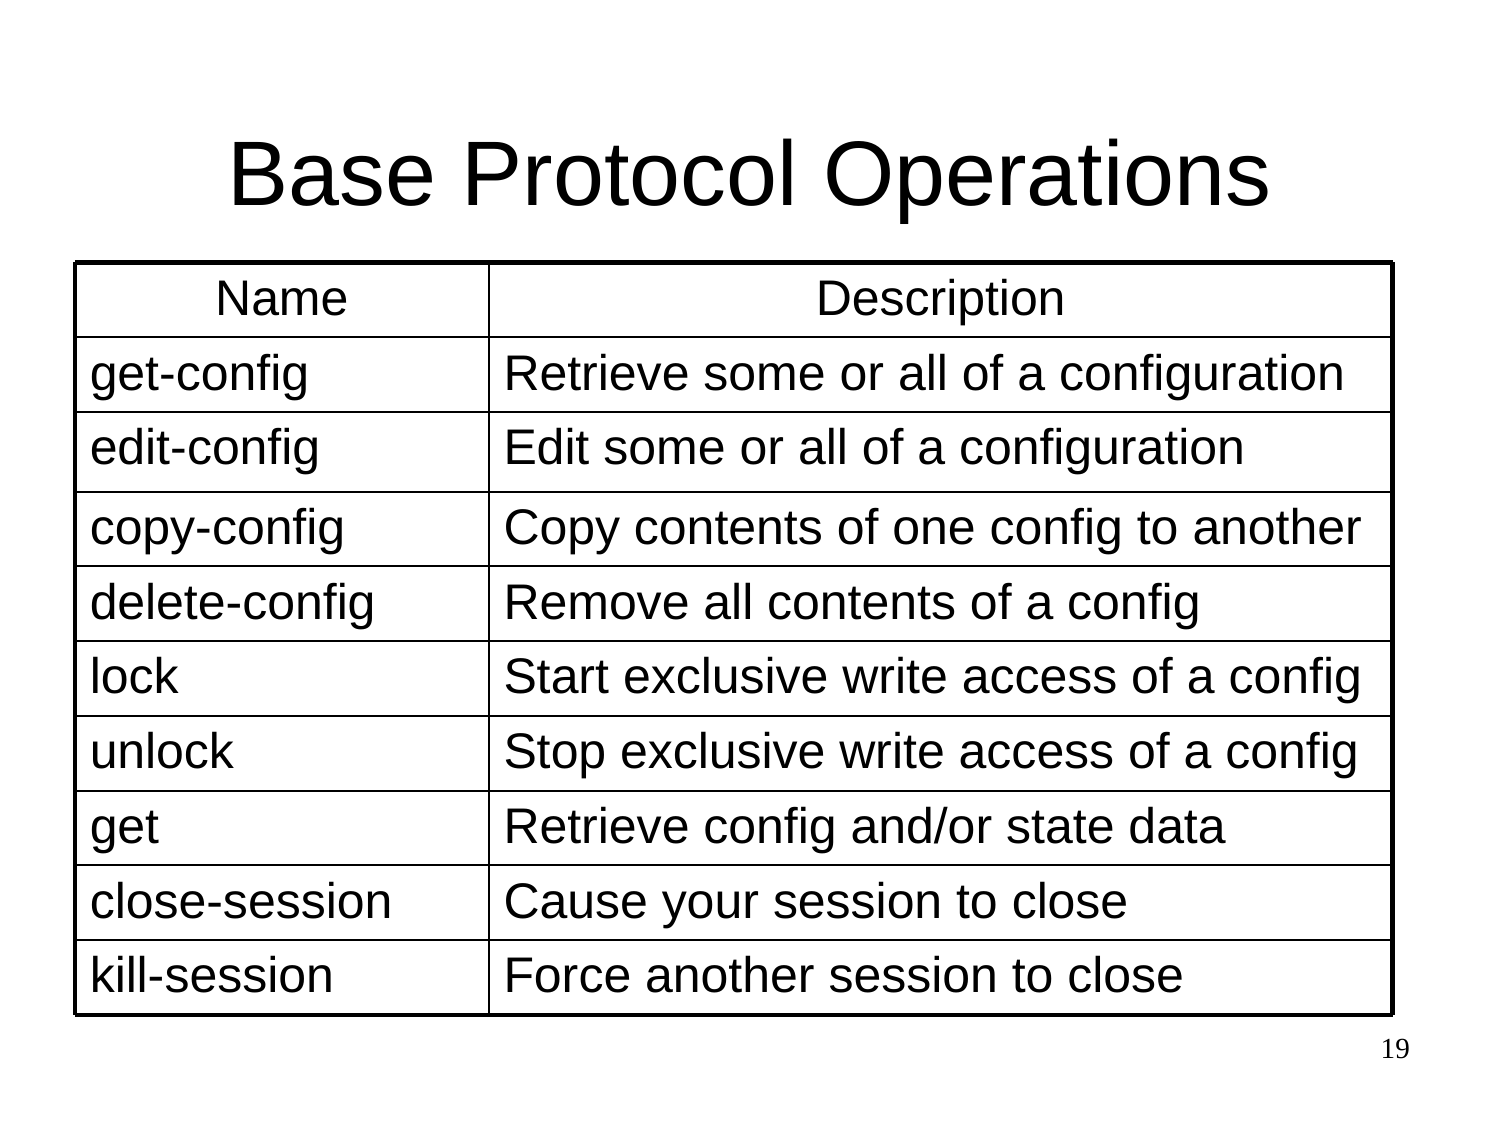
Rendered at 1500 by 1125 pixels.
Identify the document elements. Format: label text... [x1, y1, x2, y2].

text_box delete-config [77, 567, 488, 640]
text_box Cause your session to close [490, 866, 1390, 939]
title Base Protocol Operations [75, 44, 1426, 233]
text_box get-config [77, 338, 488, 411]
text_box unlock [77, 717, 488, 790]
text_box Force another session to close [490, 941, 1390, 1013]
text_box Name [77, 265, 488, 336]
text_box Start exclusive write access of a config [490, 642, 1390, 715]
text_box Stop exclusive write access of a config [490, 717, 1390, 790]
text_box lock [77, 642, 488, 715]
text_box Edit some or all of a configuration [490, 413, 1390, 491]
text_box Retrieve config and/or state data [490, 792, 1390, 864]
text_box get [77, 792, 488, 864]
text_box Copy contents of one config to another [490, 493, 1390, 565]
text_box edit-config [77, 413, 488, 491]
text_box kill-session [77, 941, 488, 1013]
text_box copy-config [77, 493, 488, 565]
text_box Description [490, 265, 1390, 336]
text_box close-session [77, 866, 488, 939]
text_box Retrieve some or all of a configuration [490, 338, 1390, 411]
text_box Remove all contents of a config [490, 567, 1390, 640]
